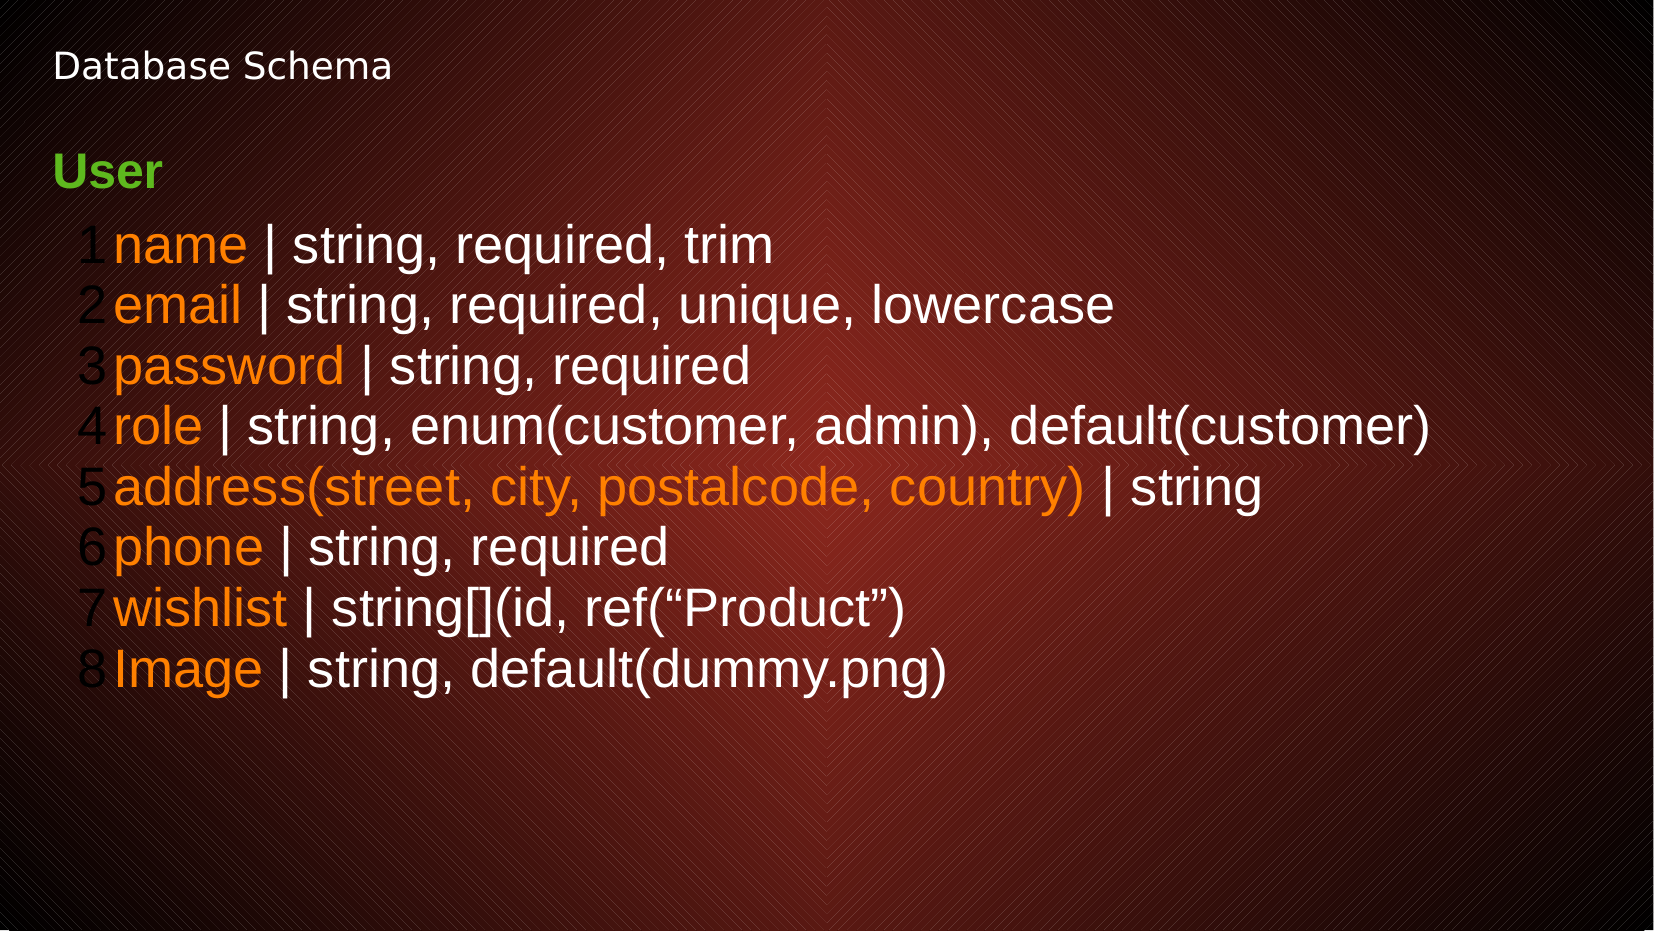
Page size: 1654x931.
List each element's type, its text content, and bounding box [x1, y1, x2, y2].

text_box Database Schema [37, 37, 413, 137]
text_box User [37, 136, 188, 207]
text_box name | string, required, trim email | string, required, unique, lowercase password | string, required role | string, enum(customer, admin), default(customer) address(street, city, postalcode, country) | string phone | string, required wishlist | string[](id, ref(“Product”) Image | string, default(dummy.png) [62, 206, 1486, 888]
